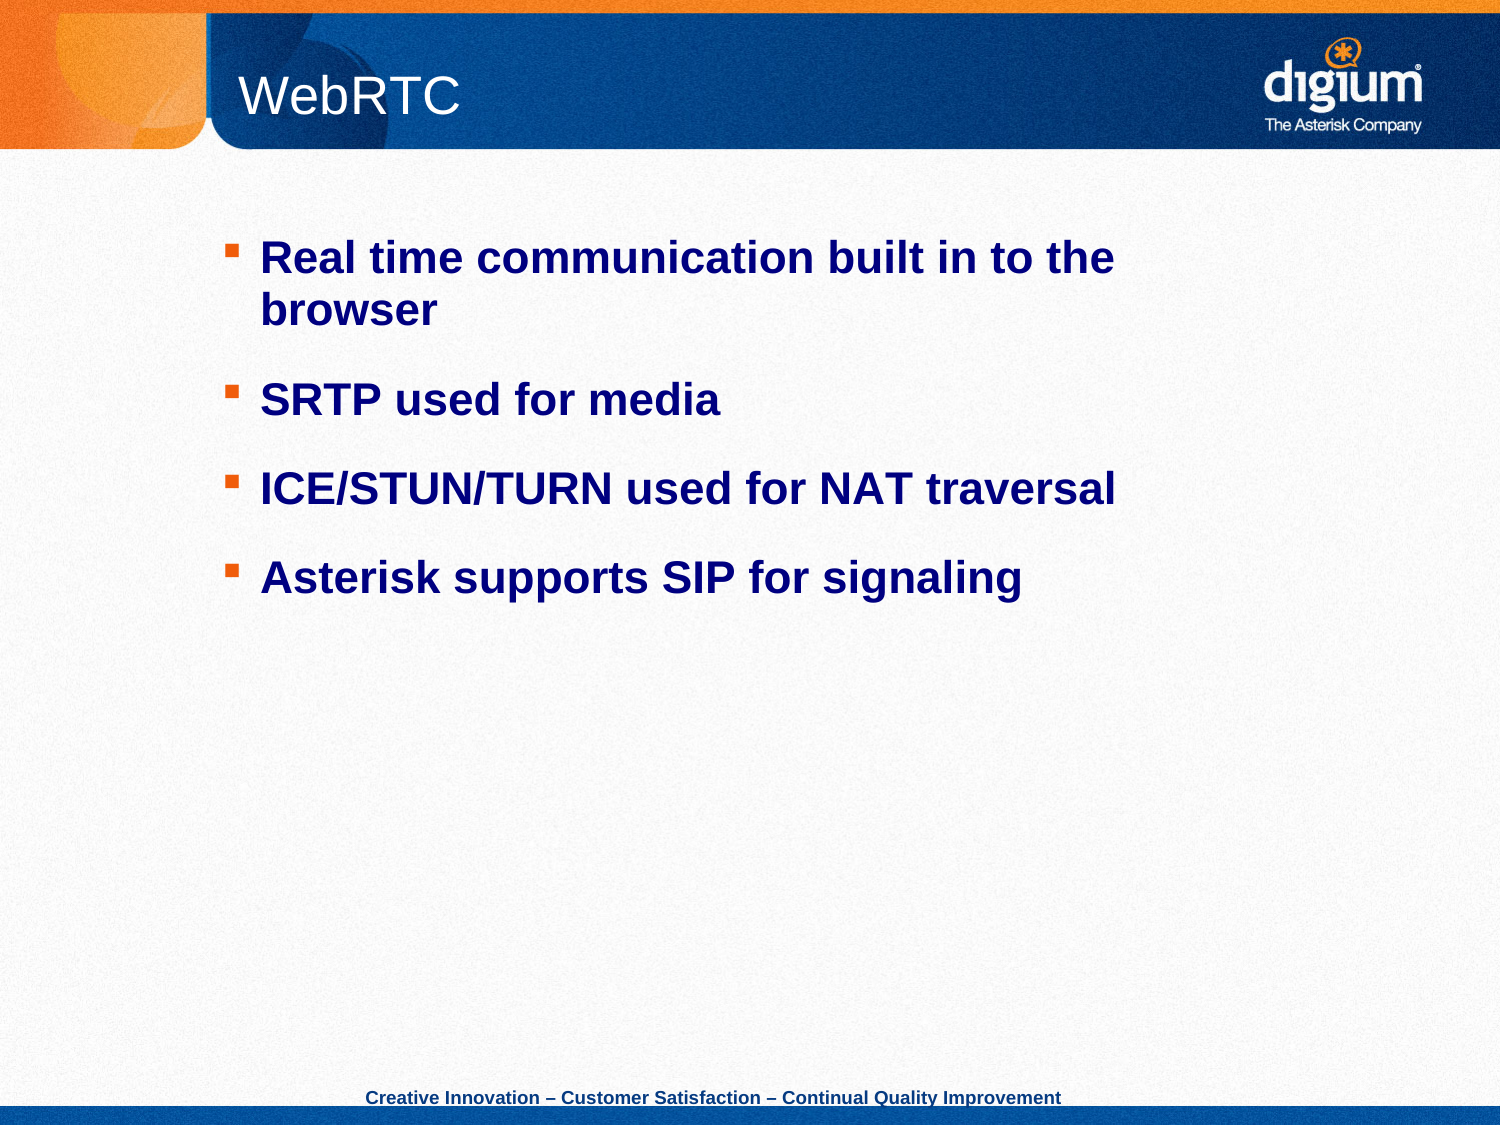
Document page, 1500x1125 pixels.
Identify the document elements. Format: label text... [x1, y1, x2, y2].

picture [0, 0, 1500, 1125]
title WebRTC [238, 27, 1243, 127]
list Real time communication built in to the browser SRTP used for media ICE/STUN/TURN used for NAT traversal Asterisk supports SIP for signaling [206, 224, 1301, 967]
